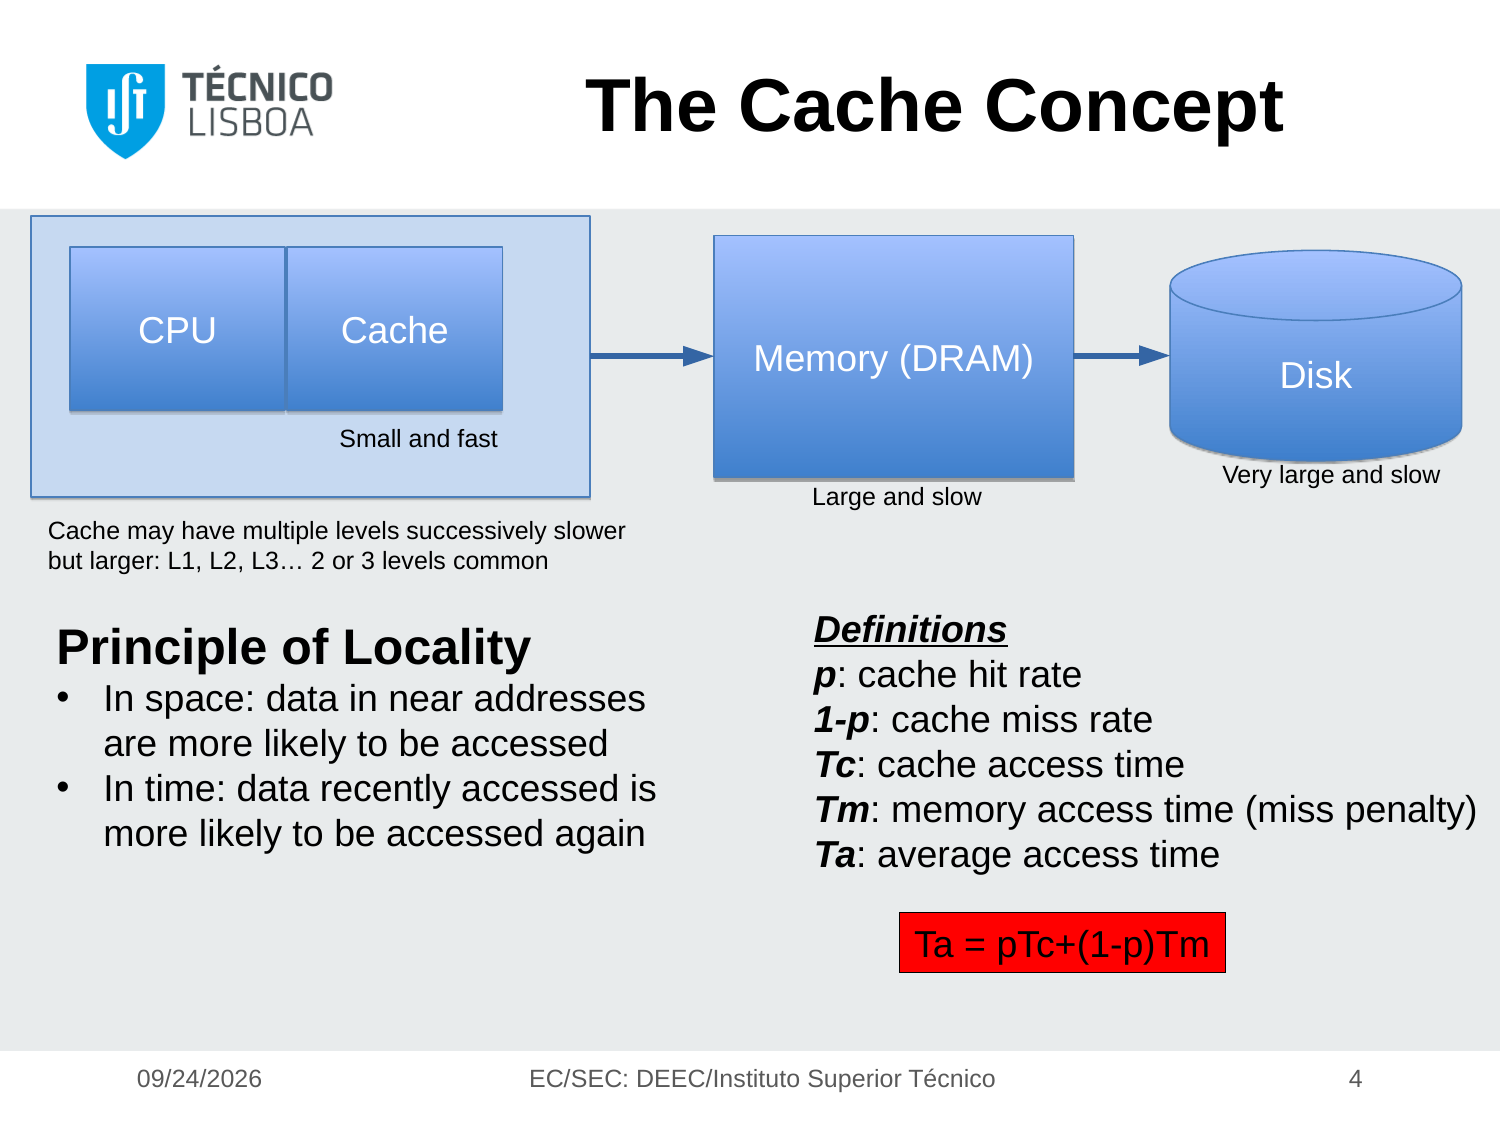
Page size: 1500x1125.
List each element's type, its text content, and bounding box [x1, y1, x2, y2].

text_box Ta = pTc+(1-p)Tm [899, 912, 1226, 973]
footer EC/SEC: DEEC/Instituto Superior Técnico [512, 1052, 1021, 1103]
text_box CPU [69, 247, 286, 410]
text_box Cache may have multiple levels successively slower but larger: L1, L2, L3… 2 or 3 levels common [33, 507, 657, 582]
text_box Disk [1170, 250, 1462, 461]
text_box Very large and slow [1207, 451, 1457, 497]
text_box Cache [287, 247, 503, 410]
text_box Principle of Locality In space: data in near addresses are more likely to be accessed In time: data recently accessed is more likely to be accessed again [41, 606, 698, 952]
text_box [31, 215, 591, 497]
slide_number <number> [1077, 1052, 1378, 1103]
text_box Small and fast [324, 415, 514, 461]
slide_number 12/17/2020 [121, 1052, 425, 1103]
text_box Definitions p: cache hit rate 1-p: cache miss rate Tc: cache access time Tm: memory access time (miss penalty) Ta: average access time [799, 597, 1493, 883]
text_box Large and slow [797, 473, 998, 519]
picture [0, 0, 1500, 1125]
title The Cache Concept [570, 29, 1411, 173]
text_box Memory (DRAM) [714, 235, 1074, 477]
